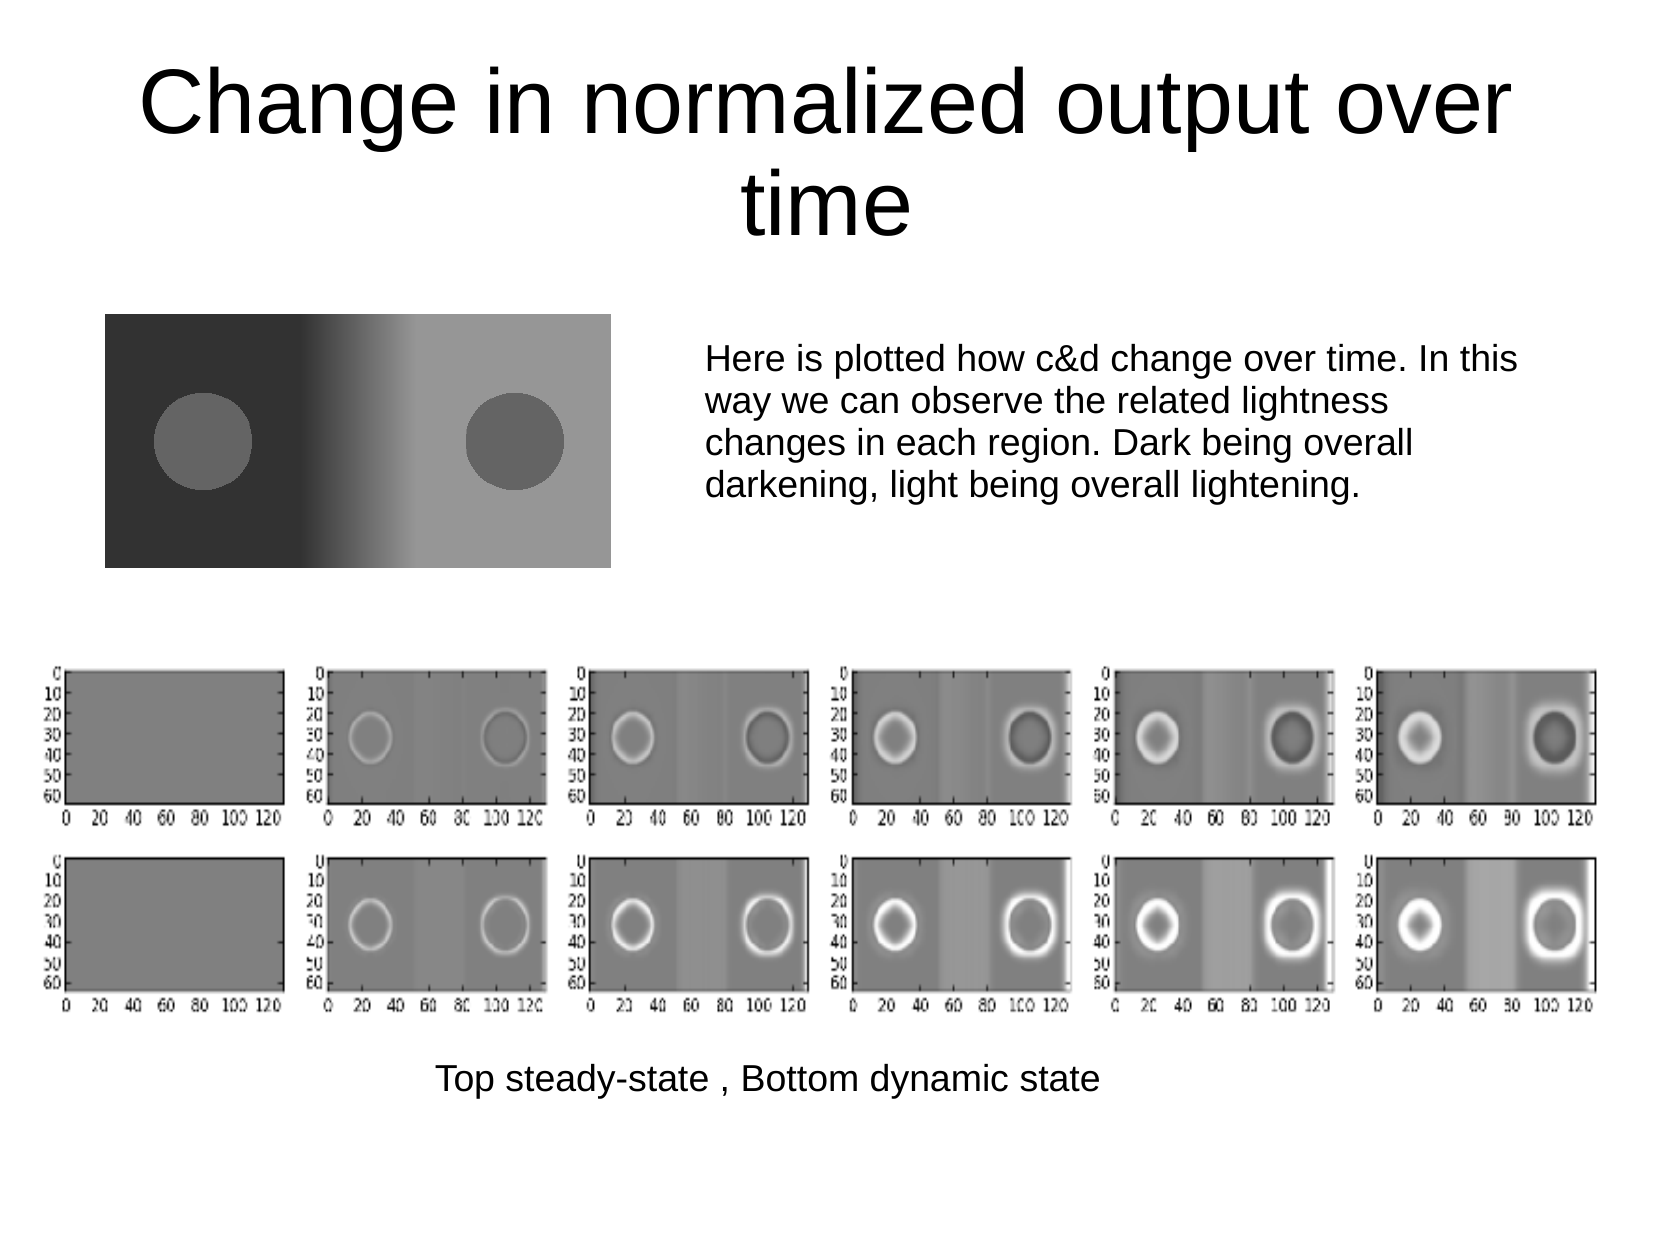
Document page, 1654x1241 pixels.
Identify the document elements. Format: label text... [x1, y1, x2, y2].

picture [105, 314, 611, 568]
text_box Here is plotted how c&d change over time. In this way we can observe the related lightness changes in each region. Dark being overall darkening, light being overall lightening. [690, 330, 1546, 571]
picture [35, 649, 1636, 1036]
text_box Top steady-state , Bottom dynamic state [420, 1050, 1201, 1107]
title Change in normalized output over time [82, 49, 1571, 257]
